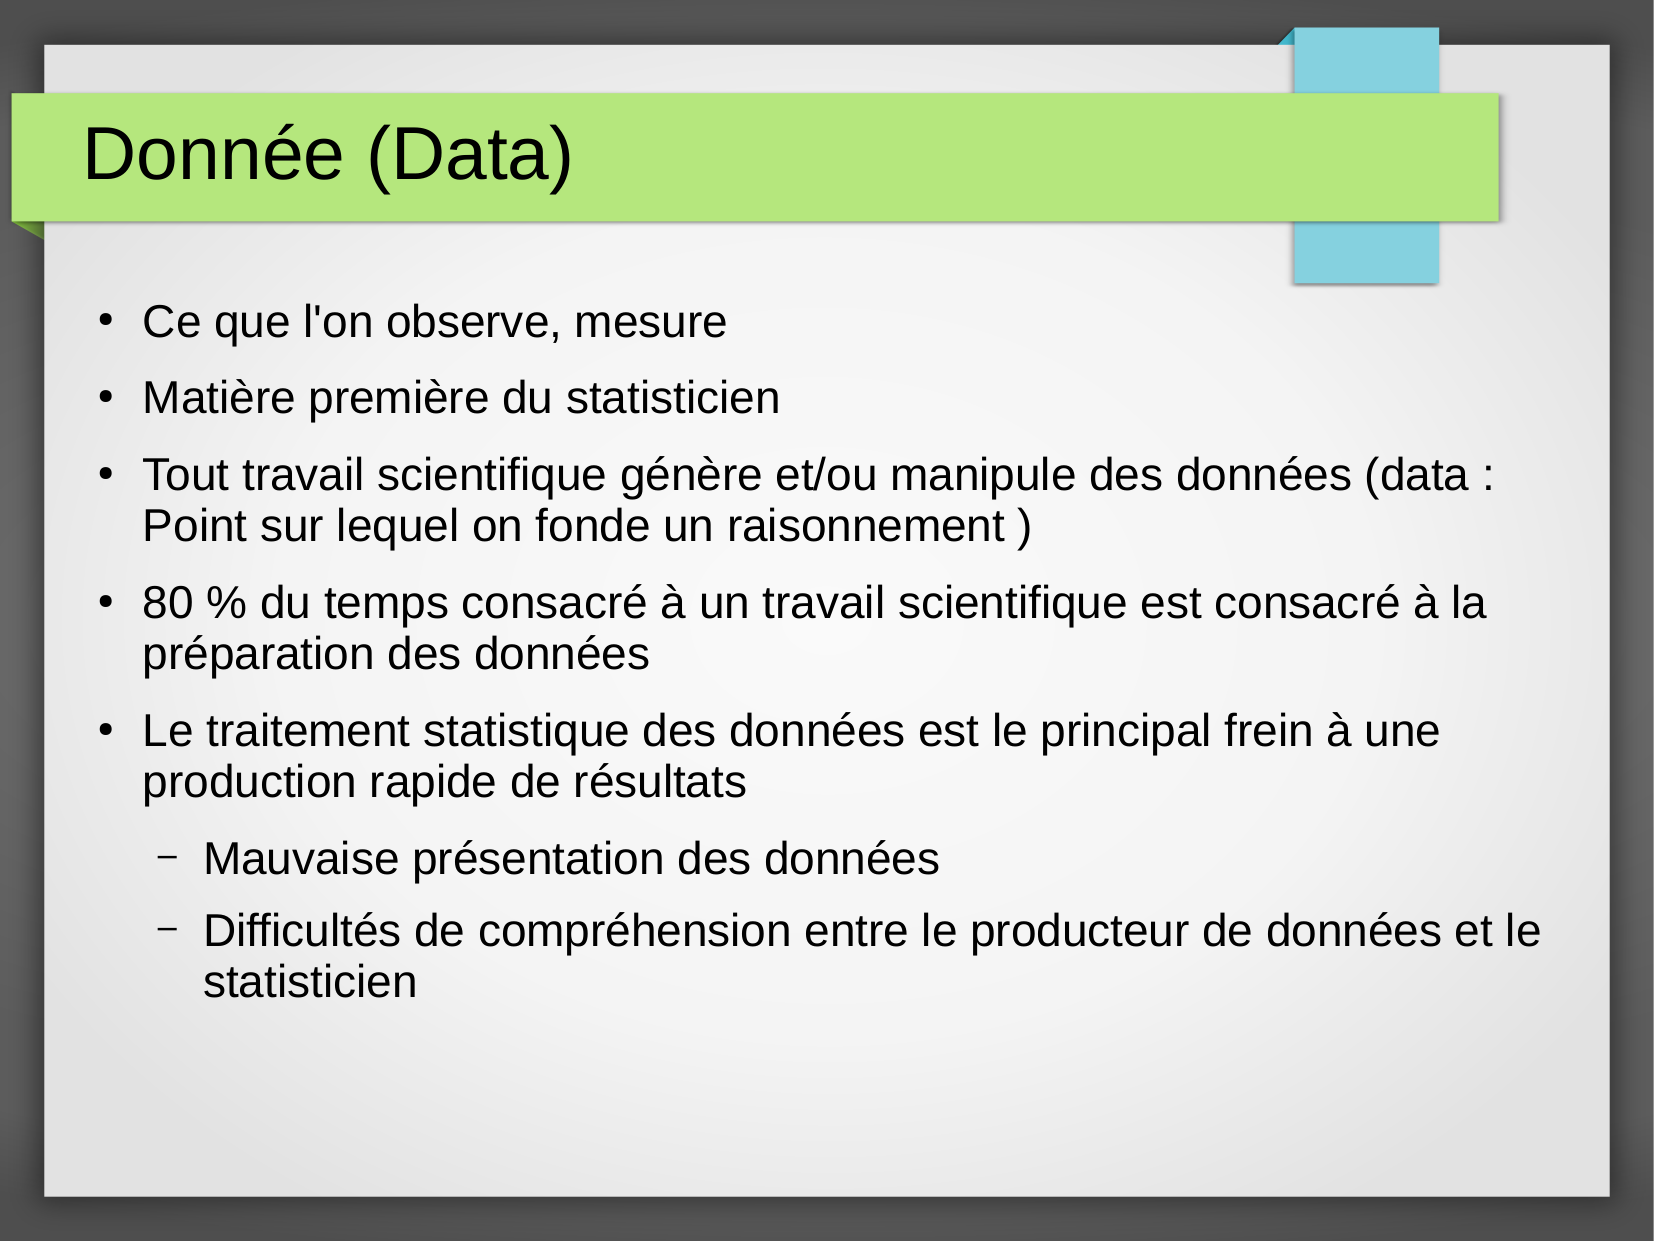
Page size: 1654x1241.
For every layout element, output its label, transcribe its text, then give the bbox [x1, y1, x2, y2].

list Ce que l'on observe, mesure Matière première du statisticien Tout travail scientifique génère et/ou manipule des données (data : Point sur lequel on fonde un raisonnement ) 80 % du temps consacré à un travail scientifique est consacré à la préparation des données Le traitement statistique des données est le principal frein à une production rapide de résultats Mauvaise présentation des données Difficultés de compréhension entre le producteur de données et le statisticien [82, 295, 1571, 1015]
picture [0, 0, 1654, 1241]
title Donnée (Data) [82, 94, 1264, 213]
